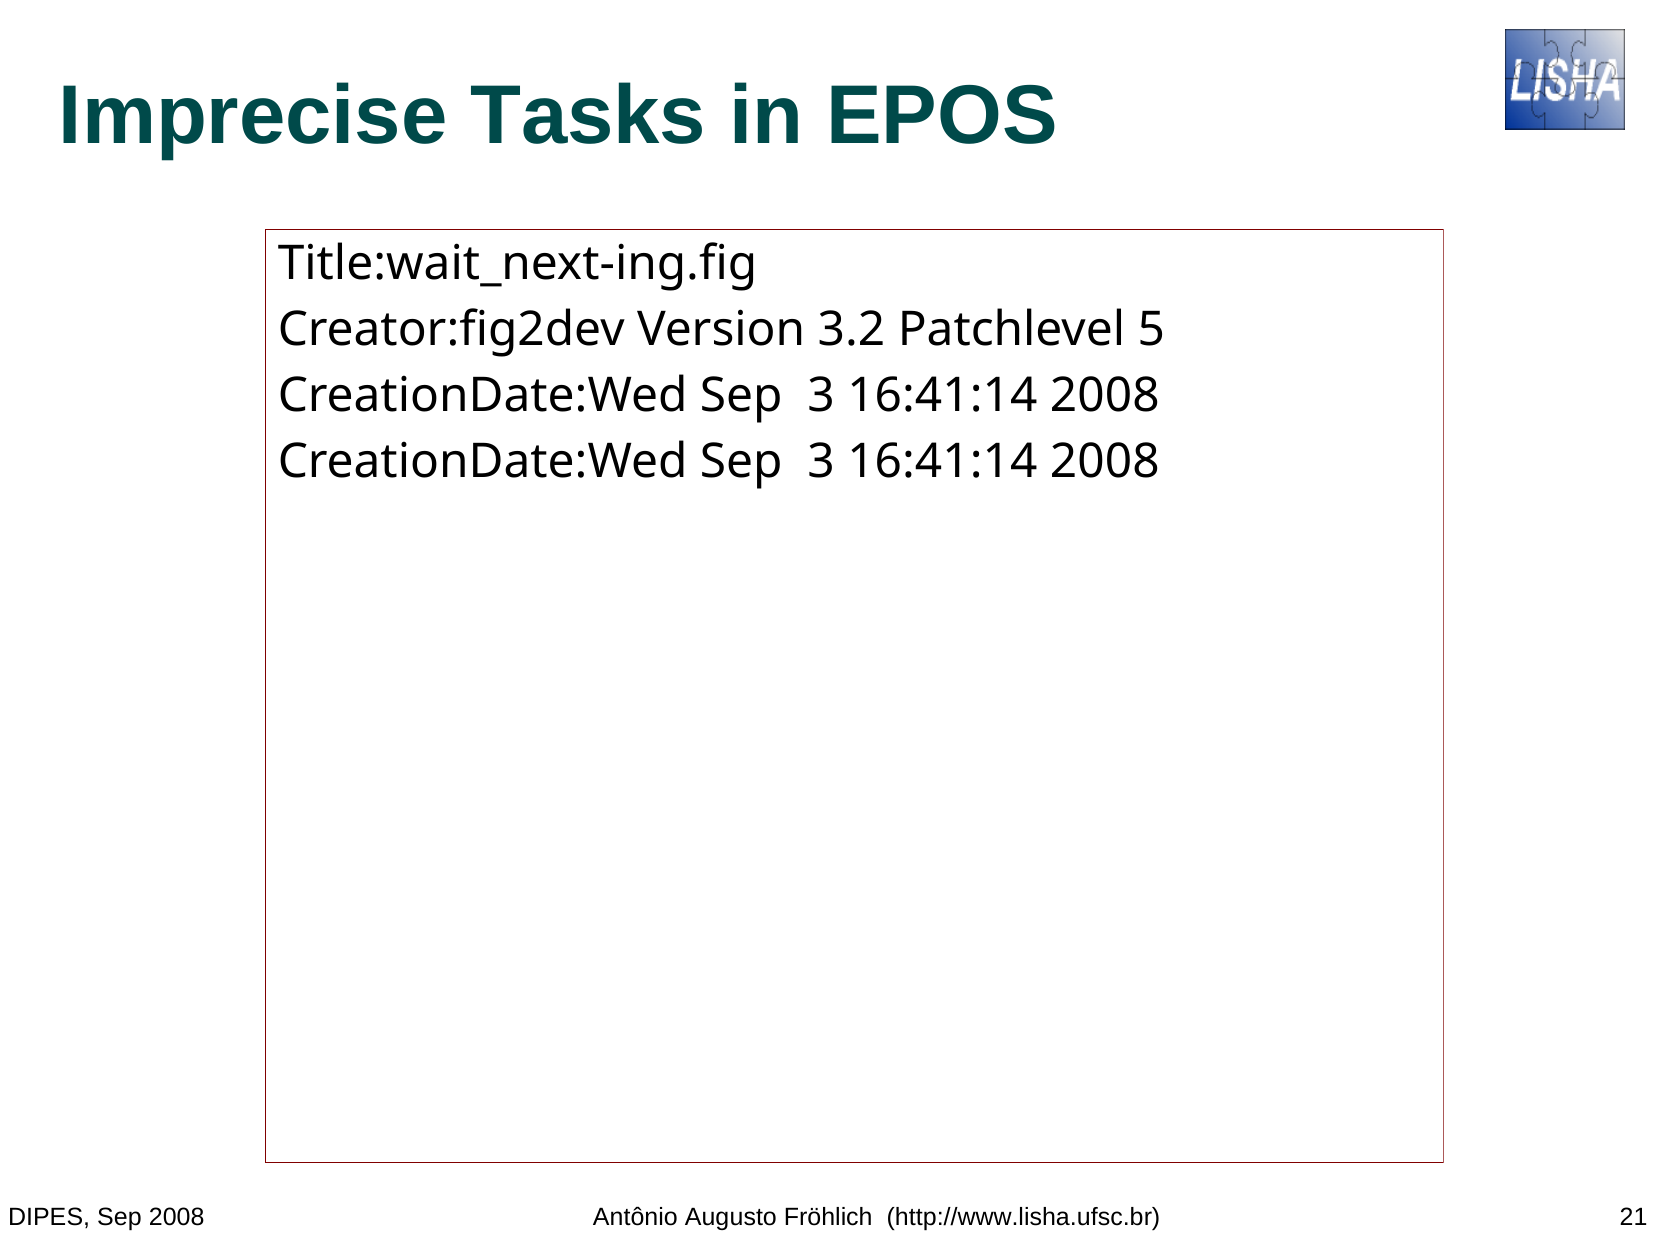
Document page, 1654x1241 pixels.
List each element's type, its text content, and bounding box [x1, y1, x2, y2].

picture [262, 225, 1444, 1163]
title Imprecise Tasks in EPOS [58, 11, 1463, 219]
picture [1505, 29, 1625, 130]
